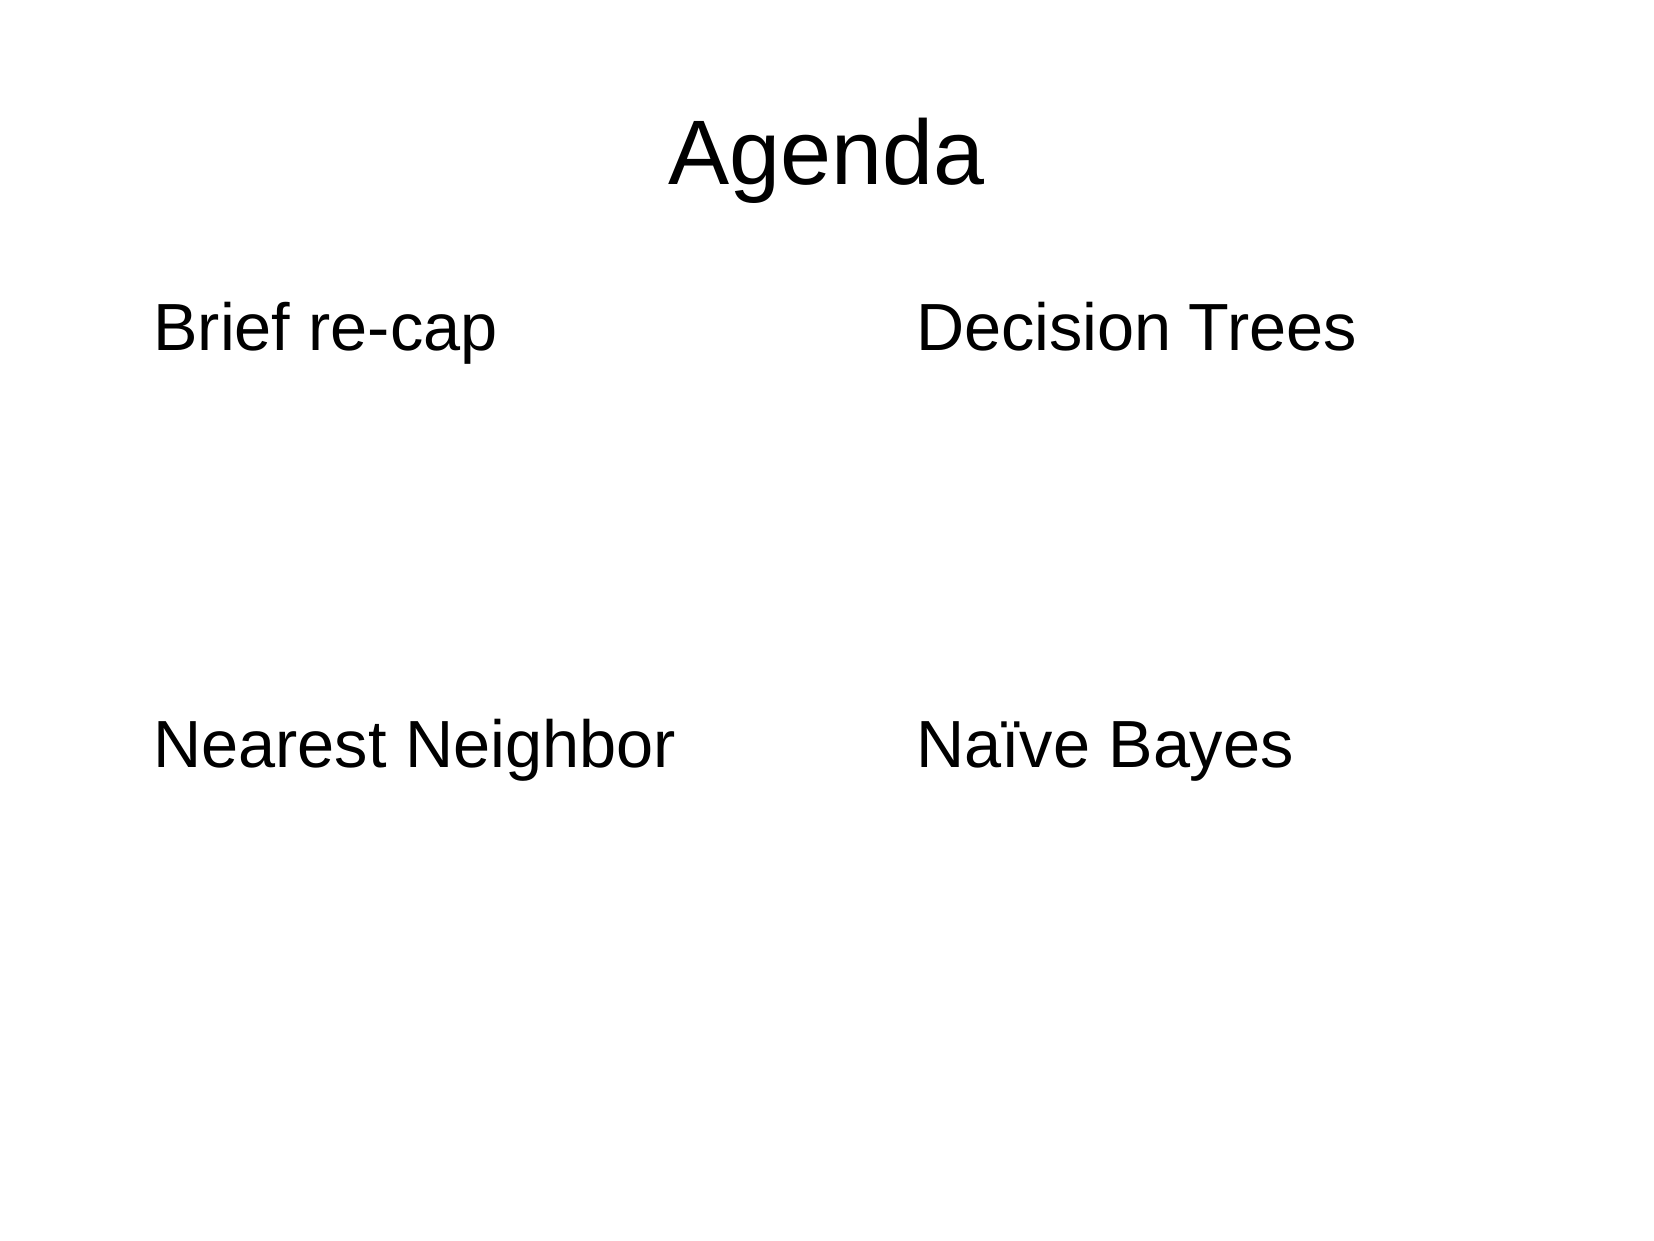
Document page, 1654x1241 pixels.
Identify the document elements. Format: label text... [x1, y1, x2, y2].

list Decision Trees Naïve Bayes [845, 290, 1572, 1109]
title Agenda [82, 56, 1571, 250]
list Brief re-cap Nearest Neighbor [82, 290, 809, 1109]
